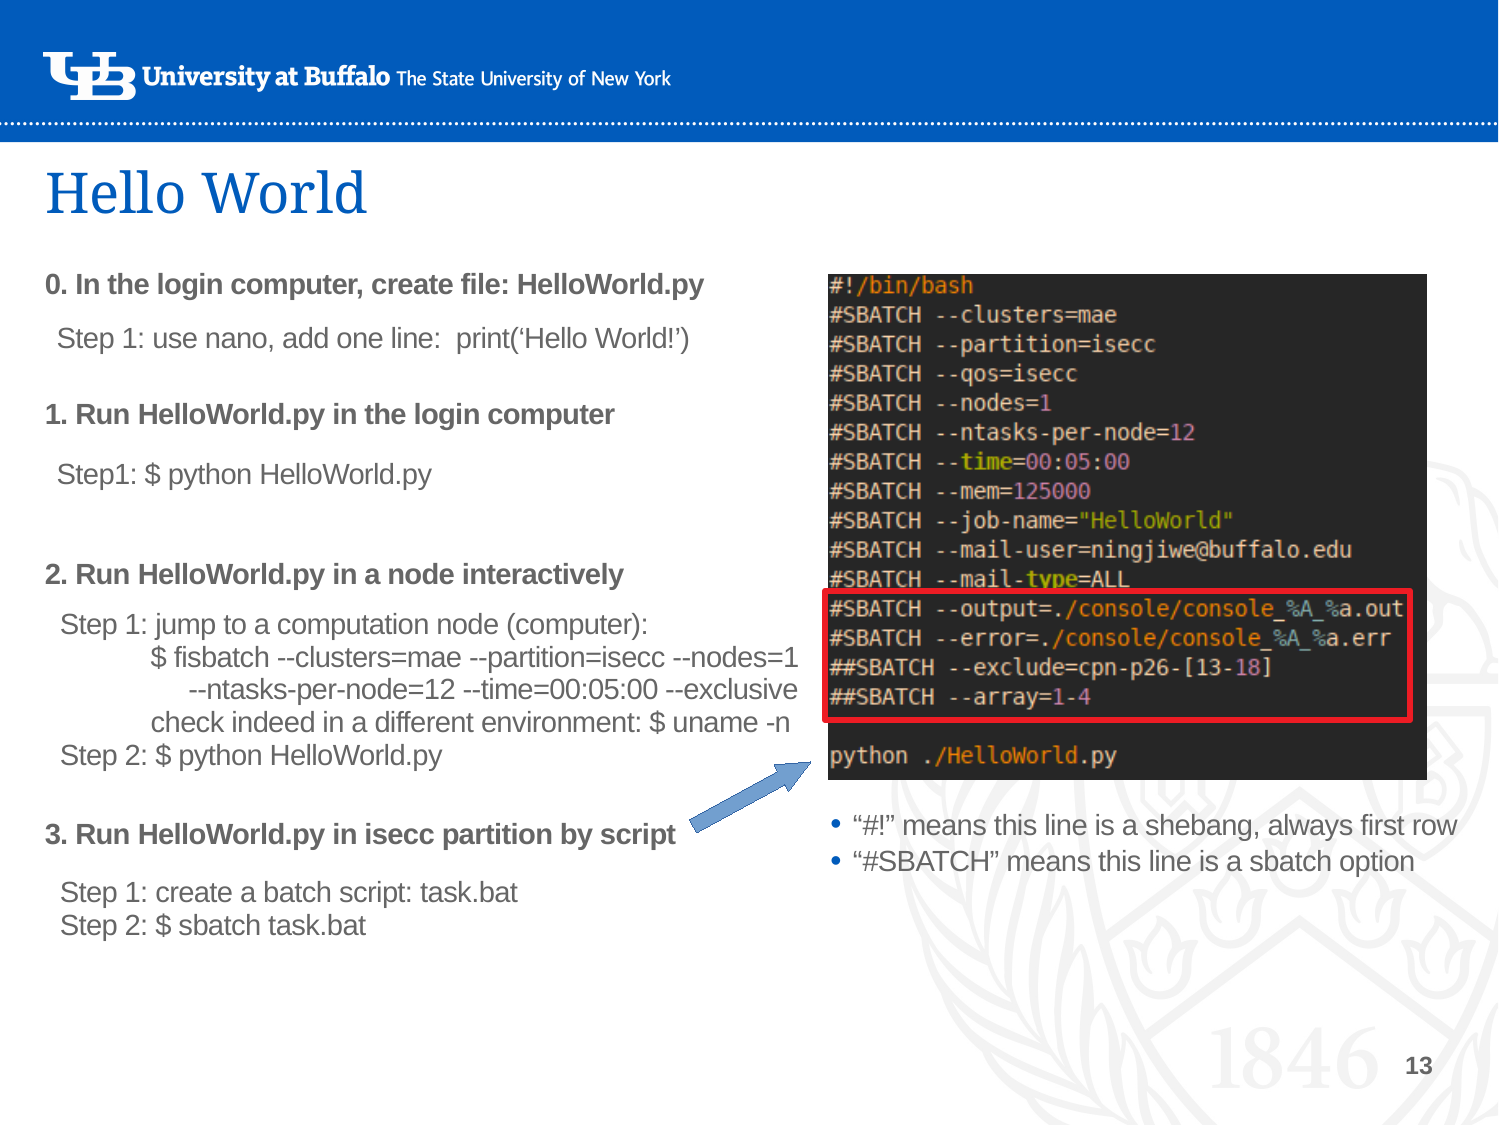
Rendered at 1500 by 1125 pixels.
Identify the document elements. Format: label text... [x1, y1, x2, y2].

text_box Step 1: use nano, add one line: print(‘Hello World!’) [41, 314, 828, 376]
text_box 1. Run HelloWorld.py in the login computer [30, 390, 716, 471]
text_box [689, 761, 811, 833]
text_box Step 1: jump to a computation node (computer): $ fisbatch --clusters=mae --partition=isecc --nodes=1 --ntasks-per-node=12 --time=00:05:00 --exclusive check indeed in a different environment: $ uname -n Step 2: $ python HelloWorld.py [45, 600, 826, 780]
text_box Step 1: create a batch script: task.bat Step 2: $ sbatch task.bat [45, 869, 556, 950]
text_box 2. Run HelloWorld.py in a node interactively [30, 550, 716, 611]
text_box Step1: $ python HelloWorld.py [41, 450, 828, 511]
text_box [825, 590, 1411, 721]
text_box 0. In the login computer, create file: HelloWorld.py [30, 260, 766, 342]
title Hello World [30, 153, 1387, 233]
text_box 3. Run HelloWorld.py in isecc partition by script [30, 810, 716, 870]
list “#!” means this line is a shebang, always first row “#SBATCH” means this line is a sbatch option [800, 810, 1489, 1036]
picture [0, 0, 1499, 1125]
